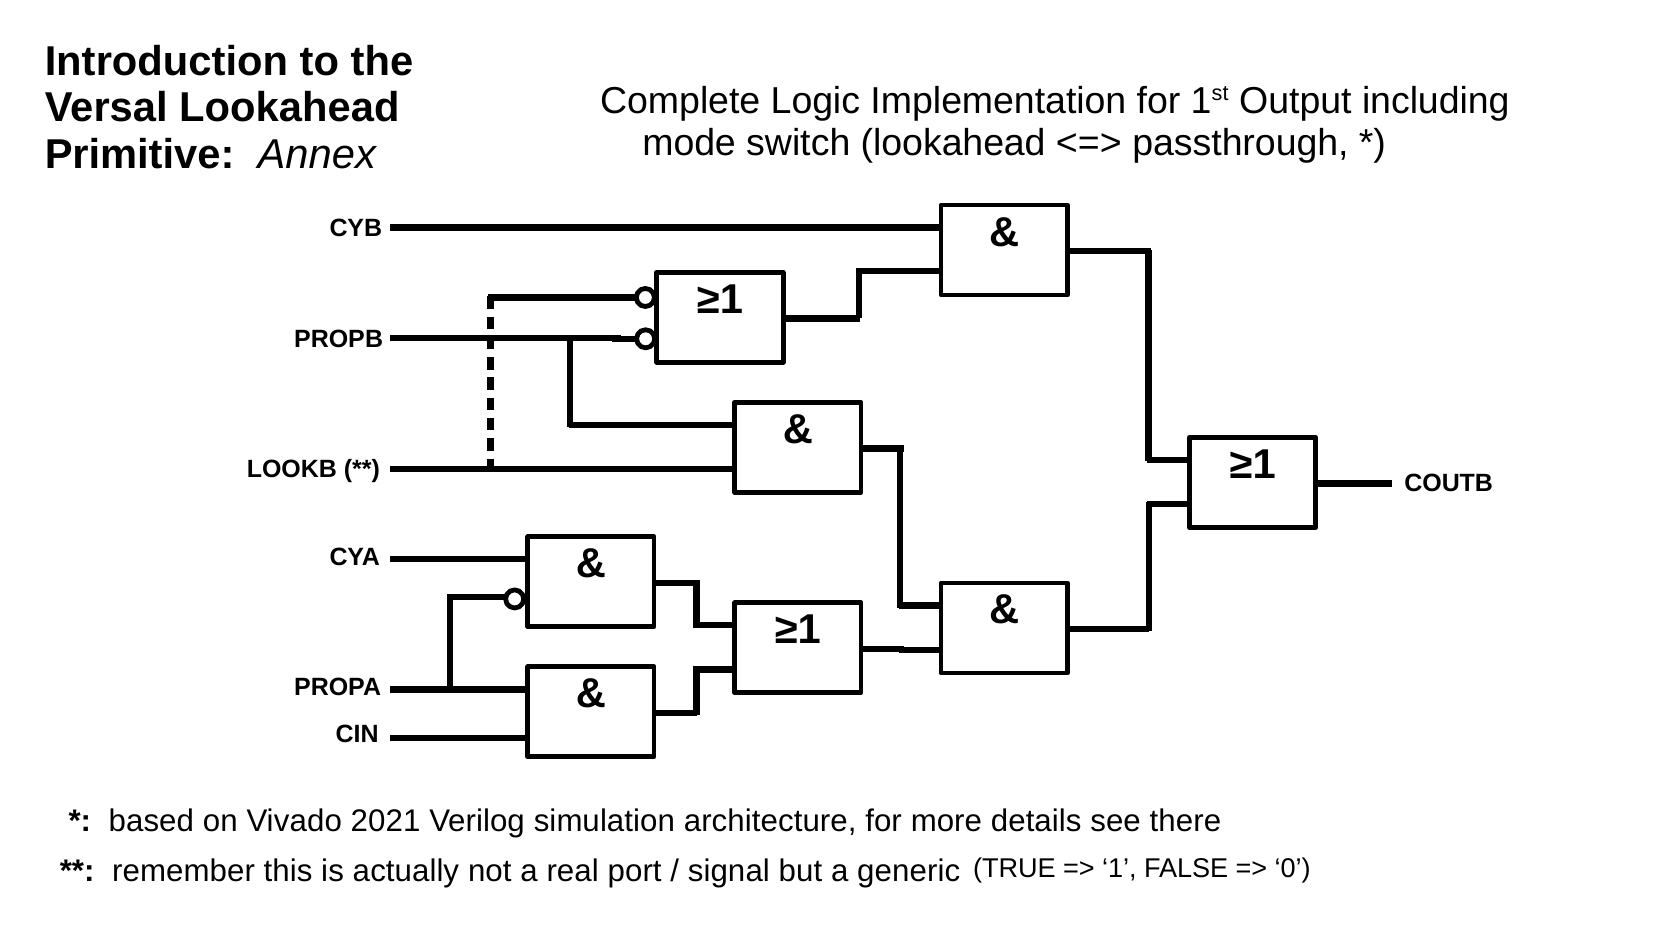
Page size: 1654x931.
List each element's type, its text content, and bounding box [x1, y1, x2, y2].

text_box ≥1 [734, 602, 862, 693]
text_box CYA [314, 535, 450, 583]
text_box (TRUE => ‘1’, FALSE => ‘0’) [958, 846, 1349, 892]
text_box Complete Logic Implementation for 1st Output including mode switch (lookahead <=> passthrough, *) [585, 71, 1576, 173]
text_box & [527, 536, 655, 627]
text_box & [734, 402, 862, 493]
text_box ≥1 [656, 272, 784, 363]
text_box COUTB [1389, 461, 1525, 510]
text_box & [941, 582, 1068, 673]
text_box & [527, 666, 655, 757]
text_box CIN [320, 712, 426, 756]
text_box *: based on Vivado 2021 Verilog simulation architecture, for more details see there **: remember this is actually not a real port / signal but a generic [45, 795, 1561, 896]
text_box CYB [314, 206, 450, 254]
text_box PROPB [279, 317, 415, 365]
text_box PROPA [279, 665, 415, 713]
text_box Introduction to the Versal Lookahead Primitive: Annex [30, 30, 481, 185]
text_box LOOKB (**) [232, 447, 409, 495]
text_box & [941, 204, 1068, 295]
text_box ≥1 [1189, 437, 1316, 528]
